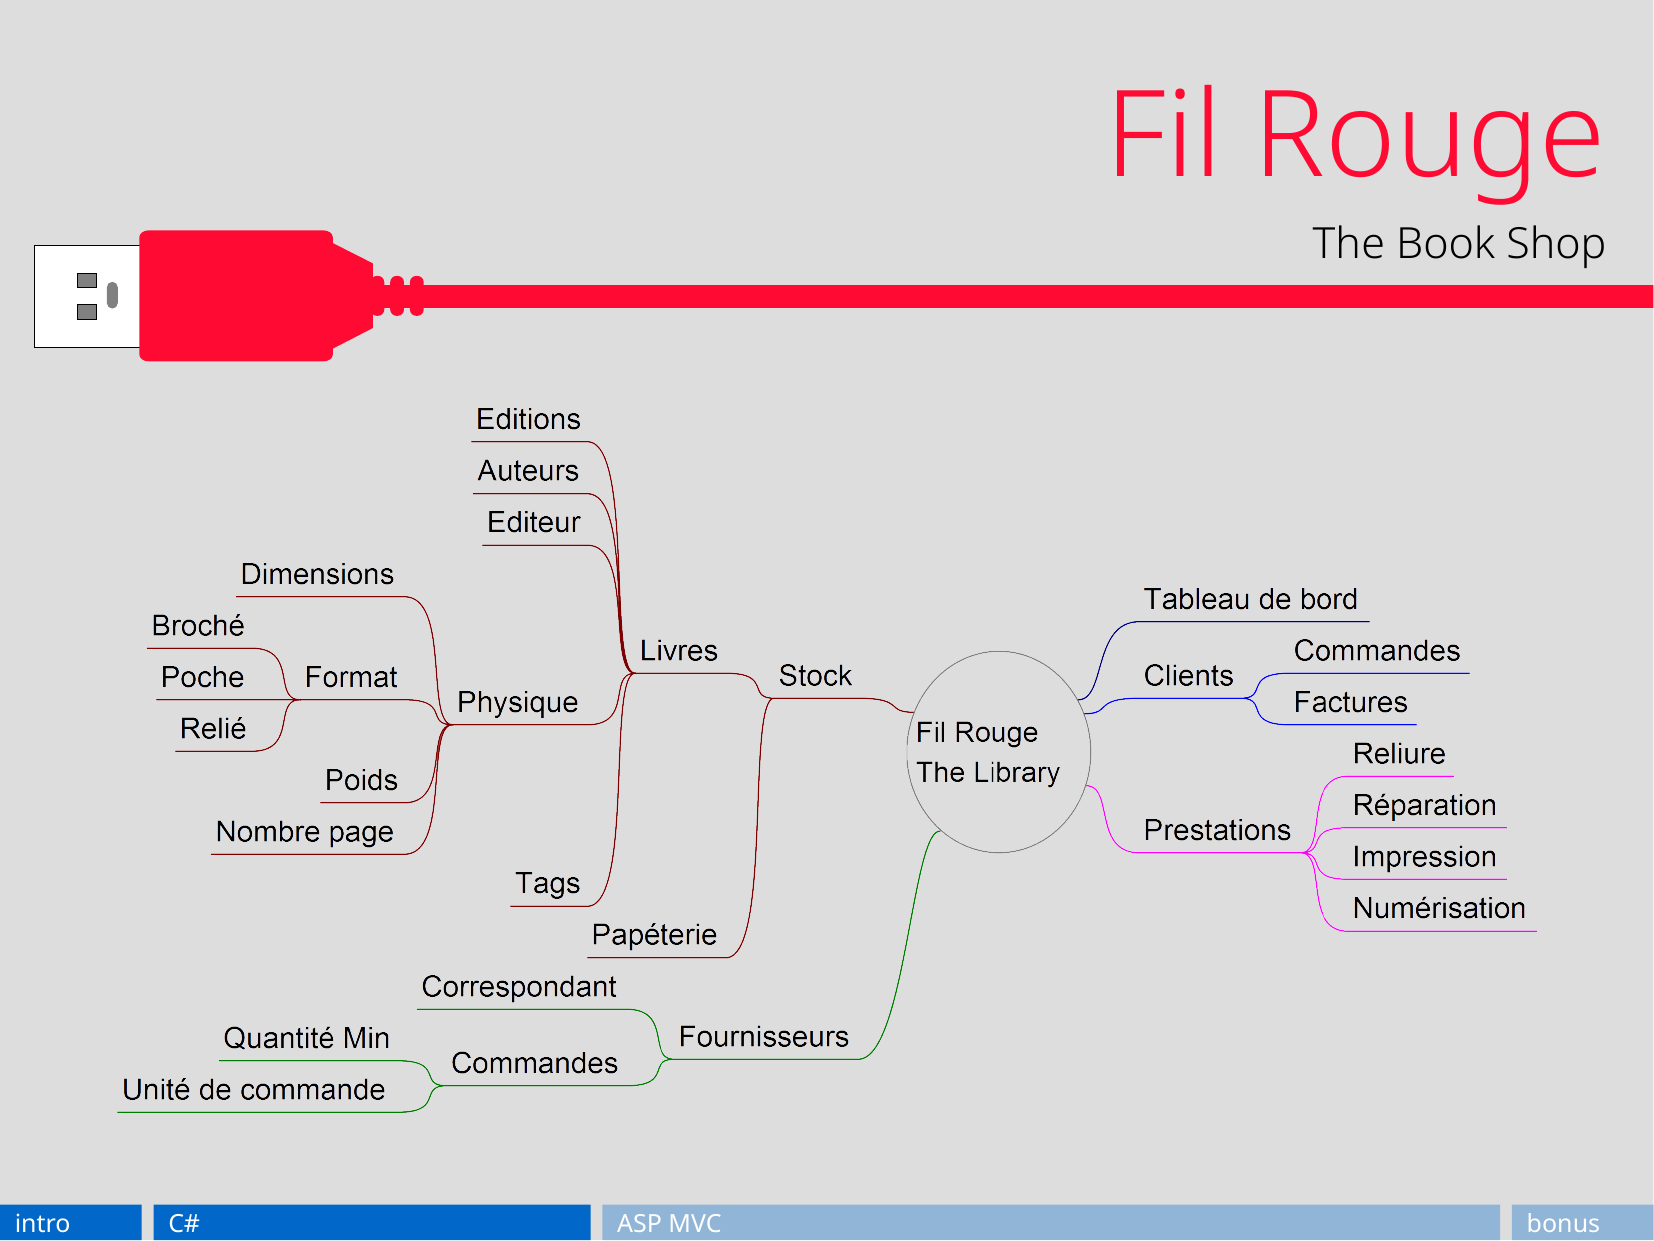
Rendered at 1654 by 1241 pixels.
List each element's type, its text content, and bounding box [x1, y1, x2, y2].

text_box intro [0, 1229, 142, 1241]
title The Book Shop [47, 212, 1607, 272]
text_box ASP MVC [602, 1229, 1501, 1241]
text_box C# [153, 1229, 591, 1241]
text_box bonus [1511, 1229, 1654, 1241]
title Fil Rouge [47, 47, 1607, 212]
picture [0, 230, 1654, 1229]
